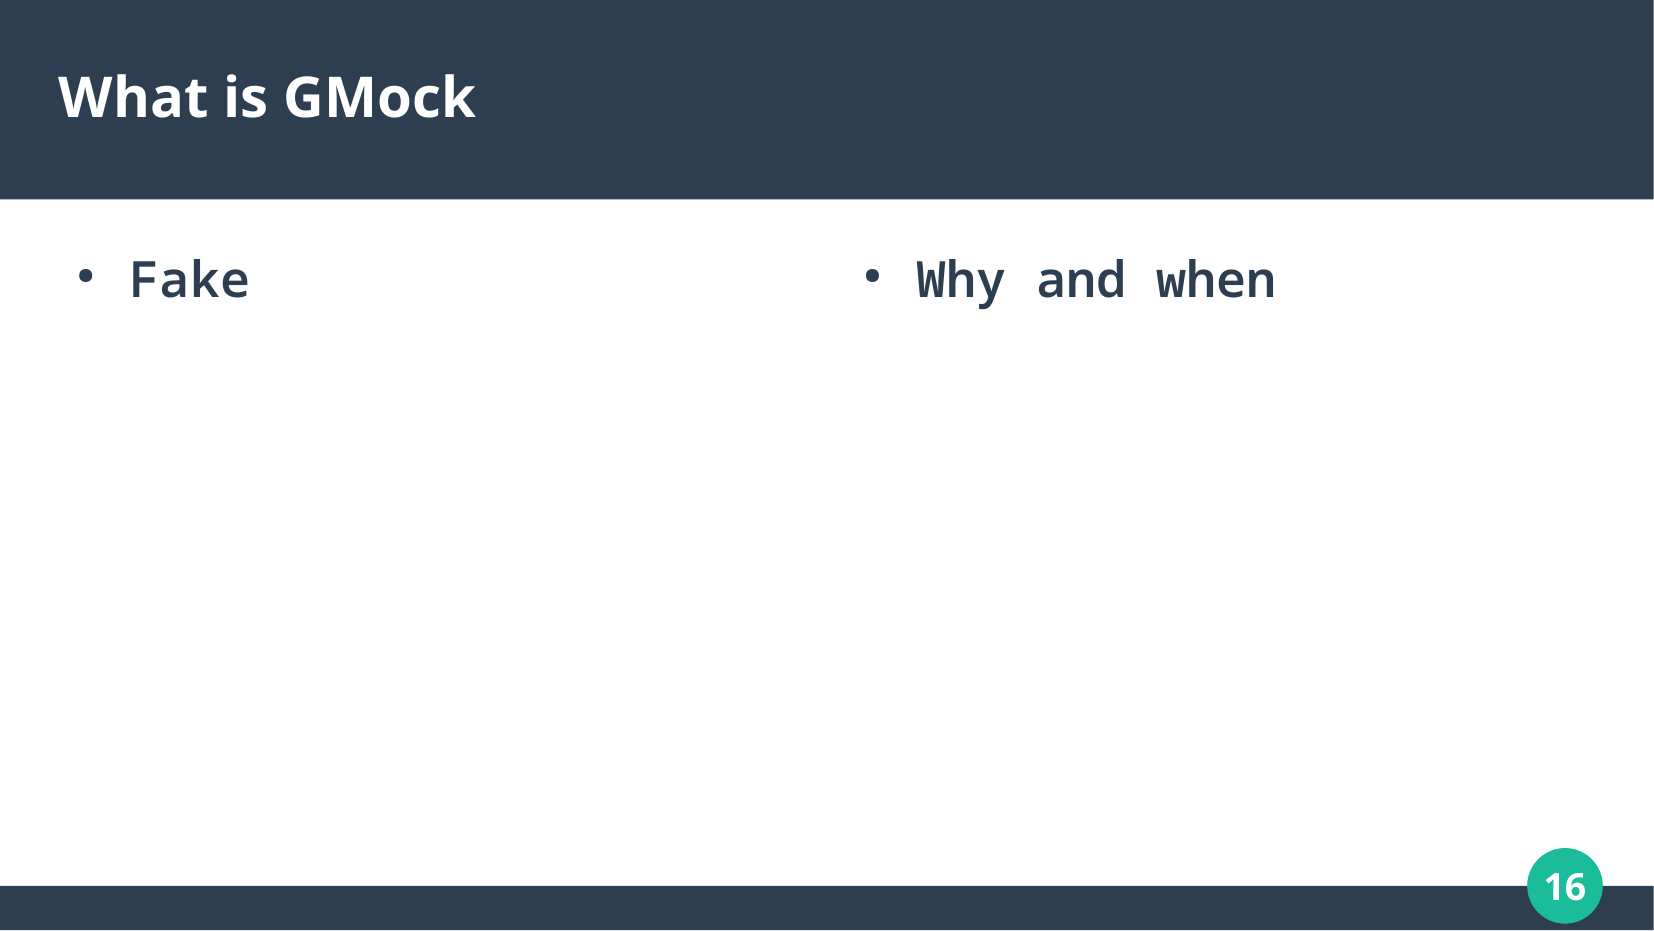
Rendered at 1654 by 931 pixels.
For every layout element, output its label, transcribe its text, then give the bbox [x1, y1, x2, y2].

title What is GMock [59, 37, 1595, 155]
list Why and when [845, 243, 1596, 864]
list Fake [59, 243, 809, 864]
